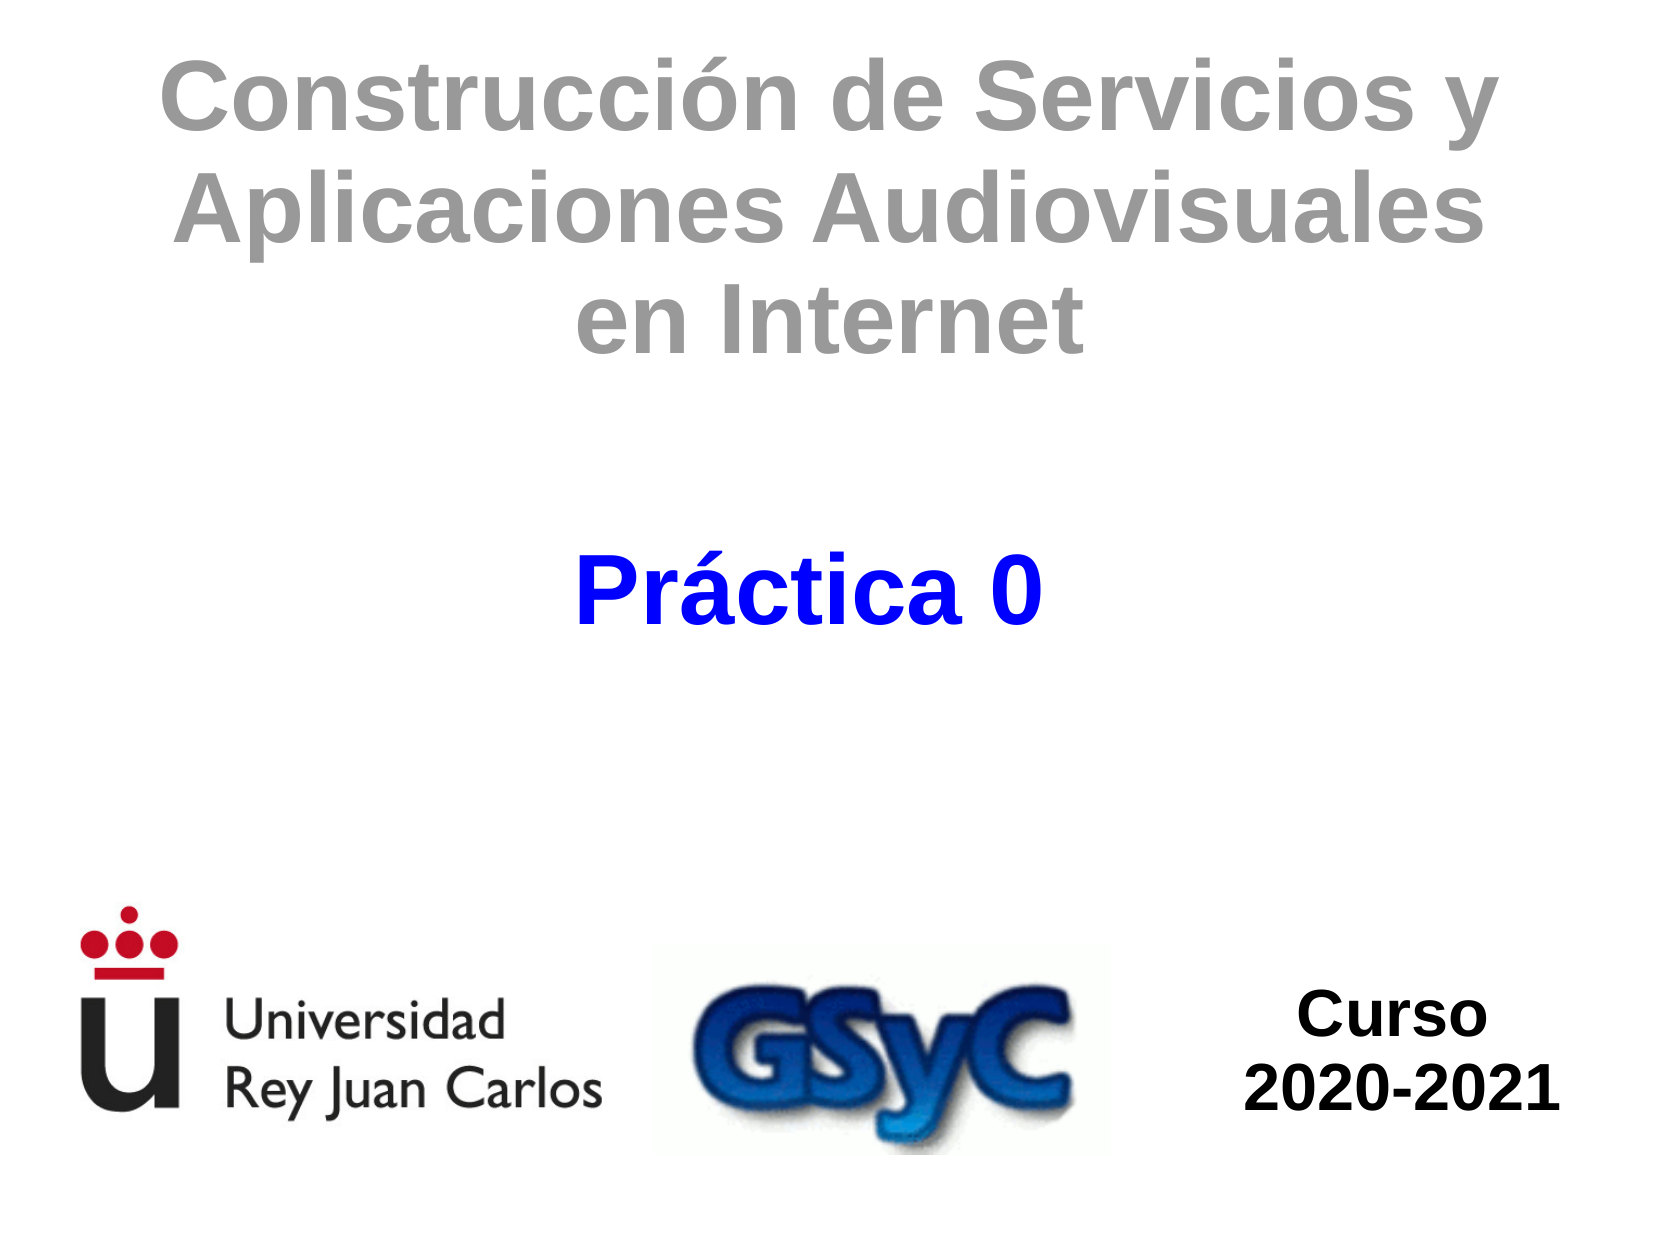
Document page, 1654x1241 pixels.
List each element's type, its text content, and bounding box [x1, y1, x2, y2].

title Curso 2020-2021 [1200, 975, 1606, 1126]
picture [653, 944, 1111, 1156]
picture [46, 884, 631, 1141]
title Práctica 0 [135, 489, 1486, 691]
title Construcción de Servicios y Aplicaciones Audiovisuales en Internet [144, 39, 1516, 376]
